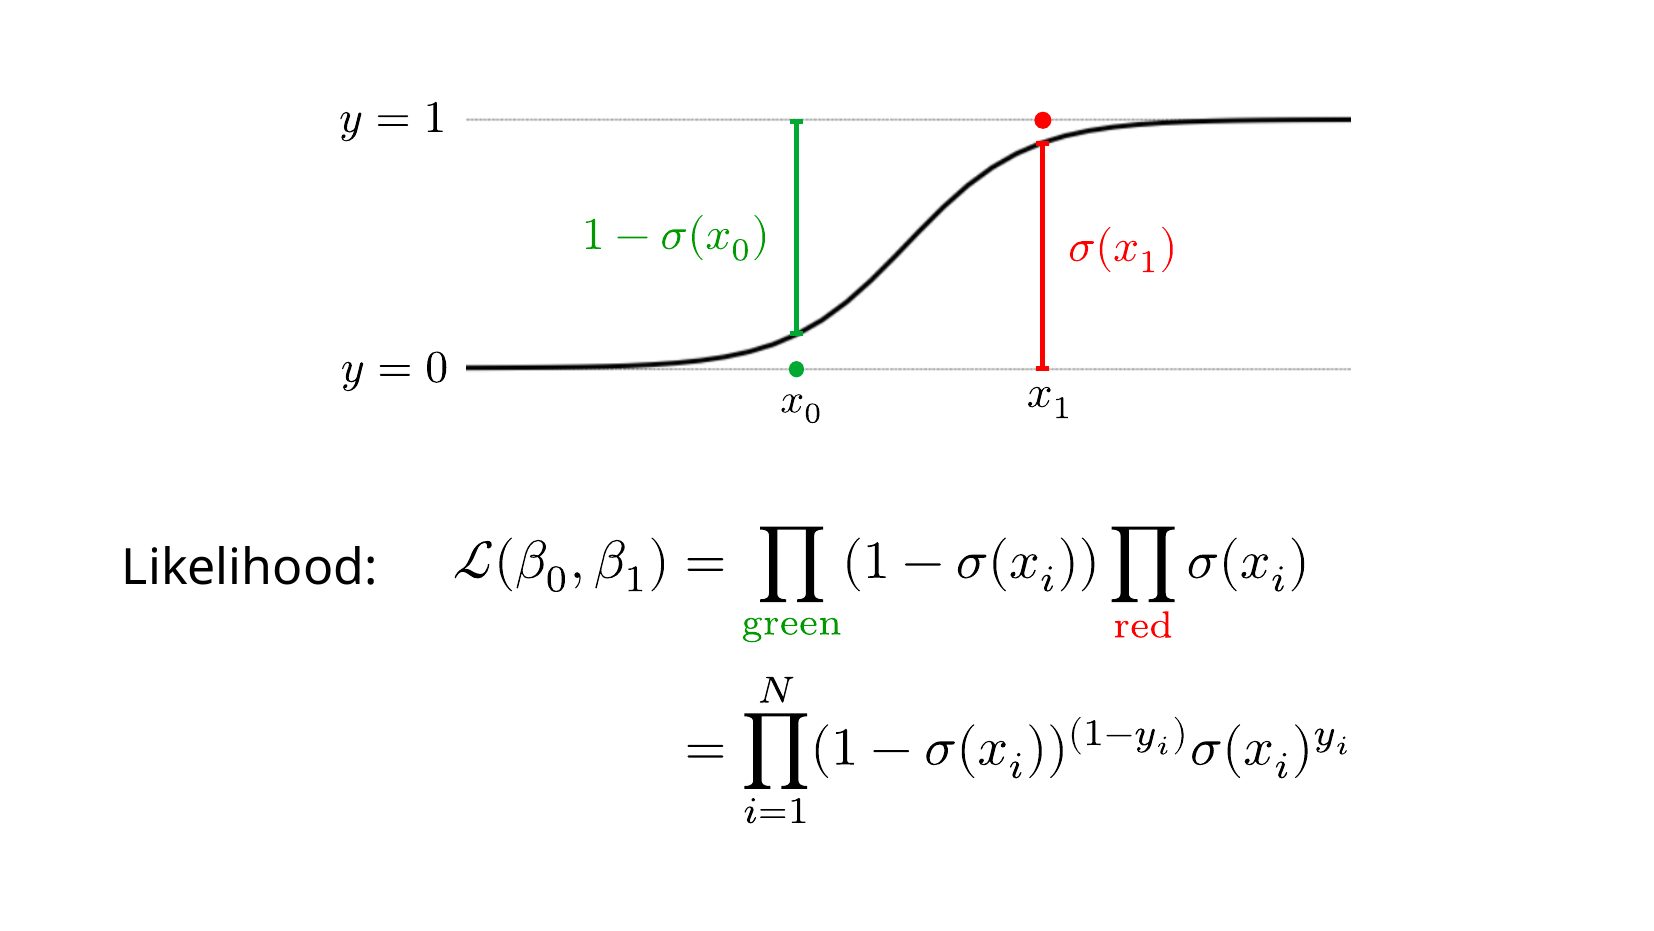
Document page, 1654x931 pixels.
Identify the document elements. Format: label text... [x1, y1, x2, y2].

picture [466, 74, 1351, 425]
text_box Likelihood: [107, 523, 384, 595]
text_box [1034, 111, 1052, 129]
picture [450, 524, 1349, 826]
picture [339, 349, 448, 393]
picture [339, 101, 443, 142]
text_box [788, 361, 805, 378]
